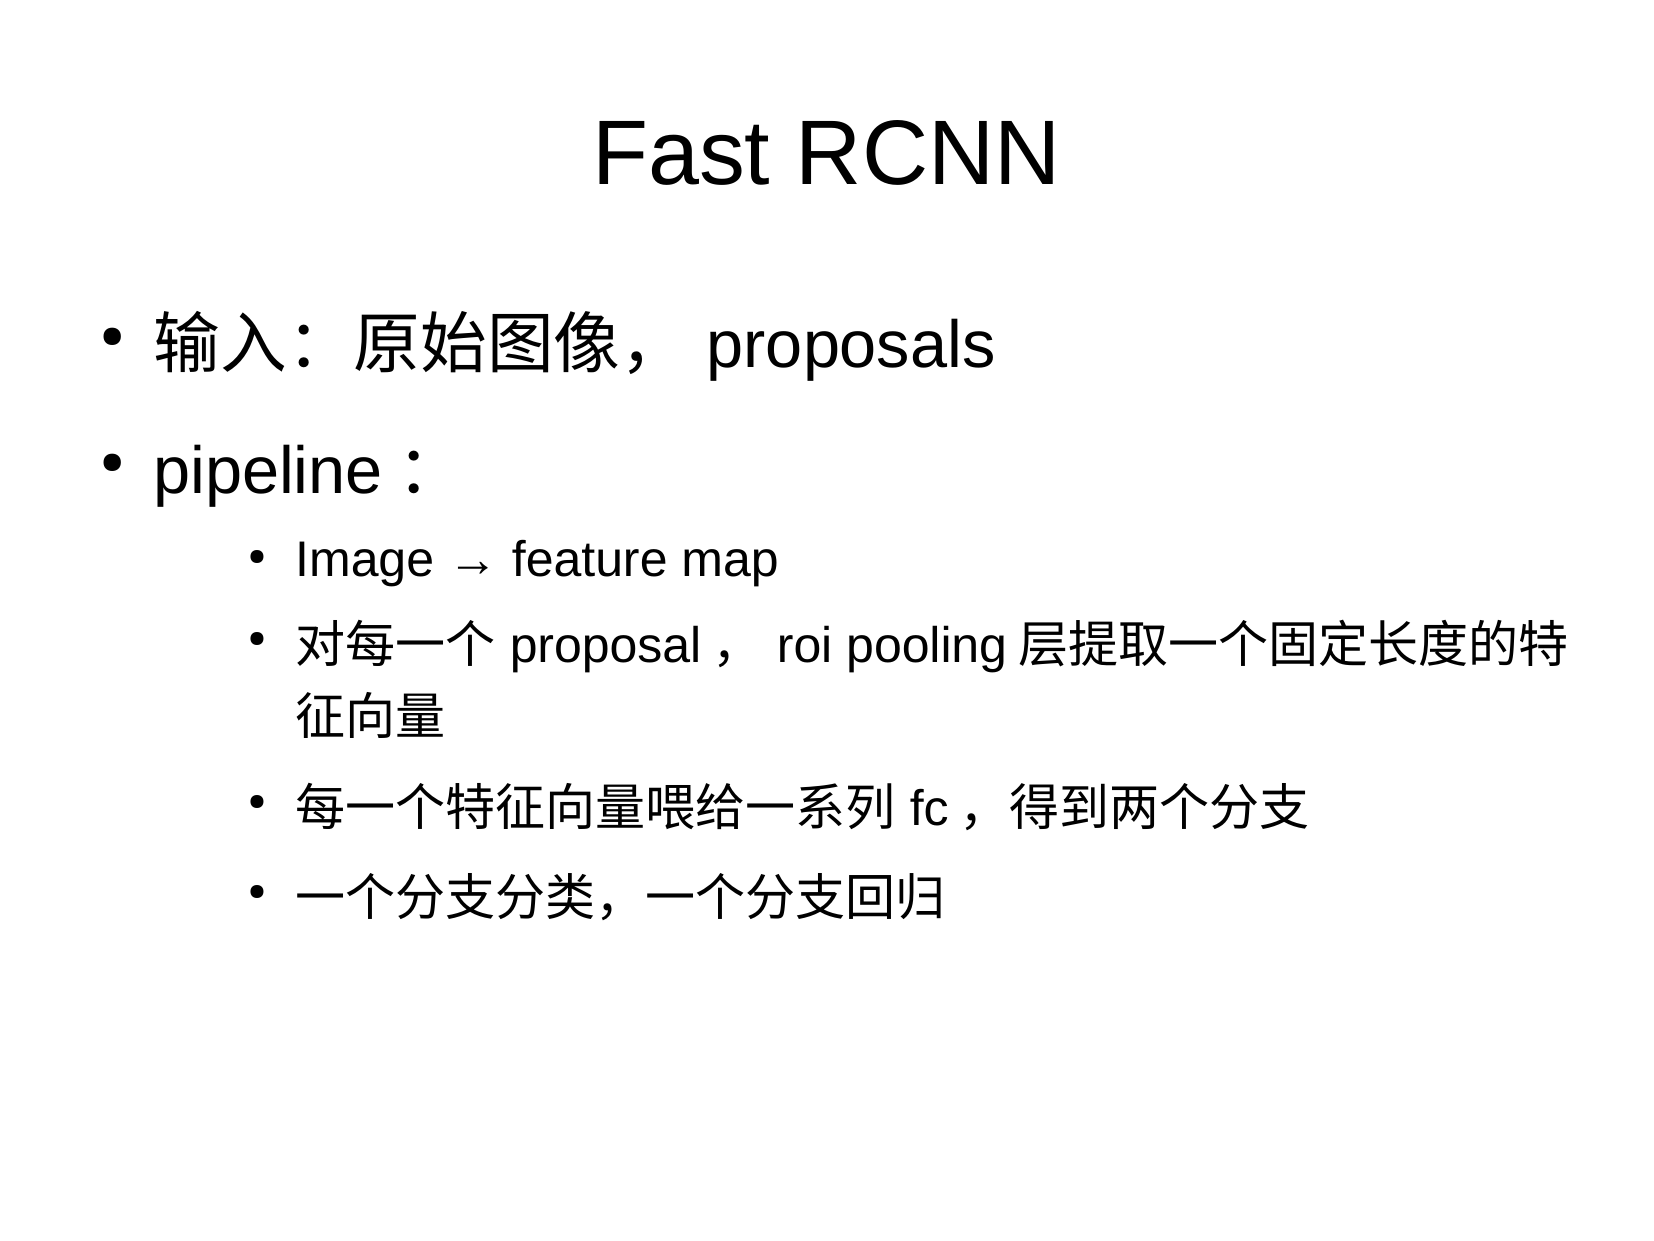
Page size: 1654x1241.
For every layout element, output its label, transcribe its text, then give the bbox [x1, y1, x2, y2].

title Fast RCNN [82, 49, 1571, 257]
list 输入：原始图像，proposals pipeline： Image → feature map 对每一个proposal，roi pooling层提取一个固定长度的特征向量 每一个特征向量喂给一系列fc，得到两个分支 一个分支分类，一个分支回归 [82, 290, 1571, 1010]
